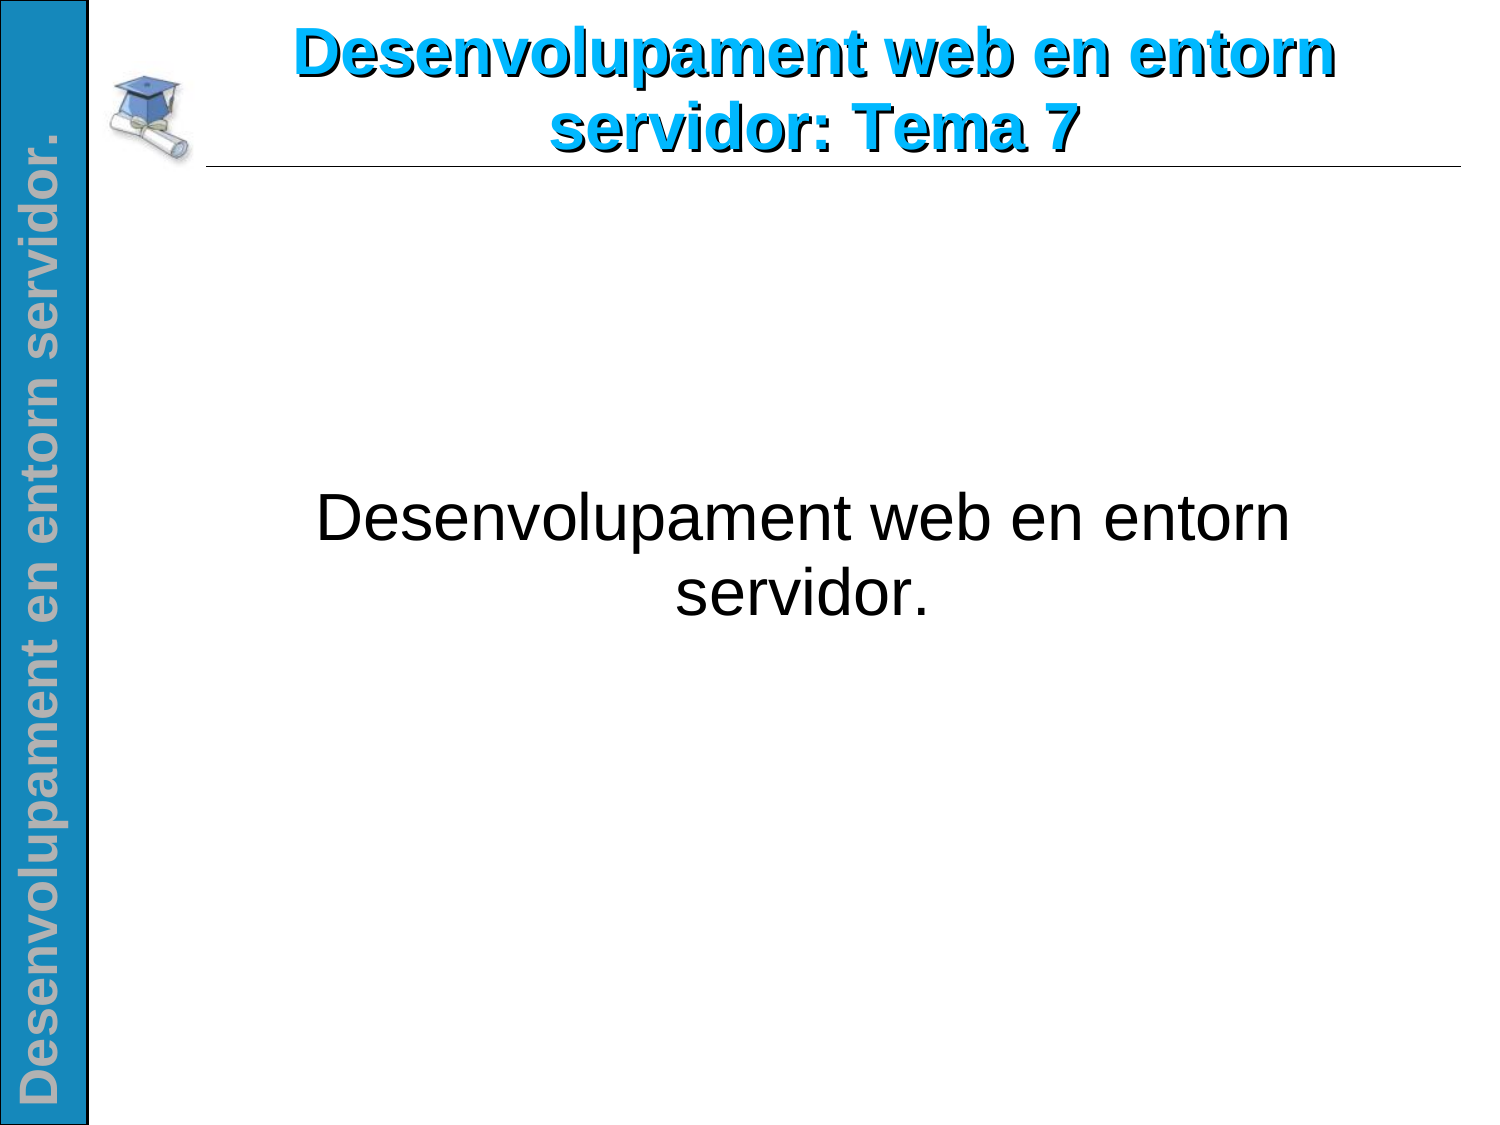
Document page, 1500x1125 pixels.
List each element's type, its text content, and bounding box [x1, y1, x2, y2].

picture [93, 61, 206, 174]
subtitle Desenvolupament web en entorn servidor. [278, 472, 1329, 662]
title Desenvolupament web en entorn servidor: Tema 7 [177, 6, 1453, 172]
